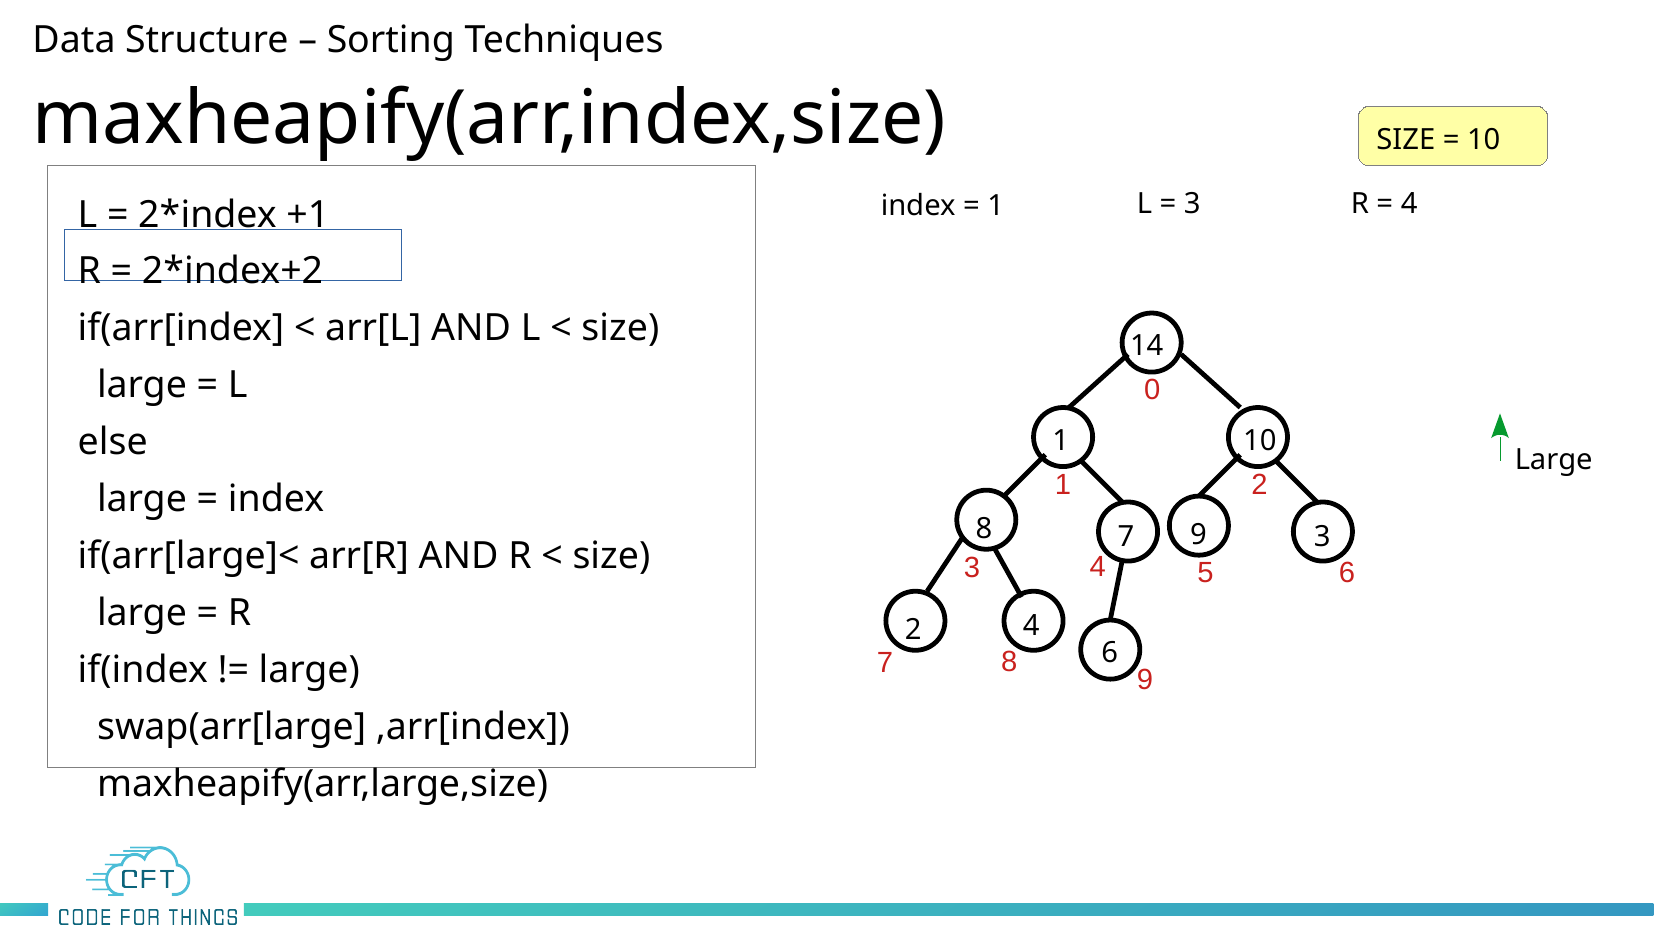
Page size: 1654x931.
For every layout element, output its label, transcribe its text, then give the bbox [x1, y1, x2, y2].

text_box [956, 506, 960, 534]
text_box [1080, 632, 1086, 667]
text_box 1 [1039, 460, 1086, 509]
text_box [1151, 512, 1158, 551]
text_box [1358, 106, 1548, 166]
text_box [893, 591, 938, 601]
text_box 5 [1182, 548, 1229, 597]
text_box 1 [1037, 411, 1105, 461]
text_box 6 [1086, 624, 1135, 674]
text_box [1244, 407, 1272, 411]
text_box [1306, 501, 1340, 507]
text_box 3 [949, 543, 955, 552]
text_box [1169, 508, 1175, 543]
text_box [172, 733, 182, 737]
text_box [1135, 633, 1140, 666]
text_box [1307, 557, 1324, 562]
text_box [939, 602, 946, 639]
text_box [1224, 510, 1229, 542]
text_box [1121, 557, 1144, 562]
text_box 4 [1074, 542, 1121, 591]
picture [59, 846, 237, 925]
text_box [1010, 502, 1016, 538]
text_box 2 [890, 601, 939, 651]
text_box [964, 490, 1009, 500]
text_box [1348, 515, 1353, 548]
text_box SIZE = 10 [1361, 110, 1542, 160]
text_box [1033, 647, 1048, 651]
text_box R = 4 [1300, 175, 1457, 225]
text_box 7 [1102, 507, 1151, 557]
text_box L = 3 [1086, 175, 1239, 225]
text_box 9 [1122, 655, 1168, 704]
text_box [1057, 602, 1064, 639]
text_box [1003, 605, 1008, 636]
text_box [1098, 517, 1102, 542]
text_box 7 [862, 638, 909, 686]
text_box [1049, 407, 1077, 411]
text_box 8 [986, 638, 1033, 686]
text_box [1136, 312, 1167, 317]
text_box [1093, 674, 1127, 680]
text_box index = 1 [830, 177, 1075, 227]
text_box 14 [1107, 317, 1184, 367]
text_box [1111, 501, 1145, 507]
text_box 4 [1008, 597, 1057, 647]
text_box 6 [1324, 548, 1371, 597]
text_box [1293, 514, 1299, 549]
text_box 0 [1129, 365, 1176, 414]
title Data Structure – Sorting Techniques maxheapify(arr,index,size) [32, 12, 1184, 166]
text_box [47, 166, 756, 768]
text_box [885, 605, 890, 636]
text_box 8 [960, 500, 1010, 550]
text_box 10 [1228, 411, 1296, 461]
text_box [315, 733, 325, 737]
text_box 3 [1299, 507, 1348, 557]
text_box 2 [1236, 460, 1283, 509]
text_box [489, 733, 499, 737]
text_box [1095, 620, 1126, 624]
text_box [1033, 423, 1037, 451]
text_box Large [1464, 431, 1622, 481]
text_box [1176, 496, 1221, 506]
text_box L = 2*index +1 R = 2*index+2 if(arr[index] < arr[L] AND L < size) large = L else large = index if(arr[large]< arr[R] AND R < size) large = R if(index != large) swap(arr[large] ,arr[index]) maxheapify(arr,large,size) [53, 179, 756, 733]
text_box 9 [1175, 506, 1224, 556]
text_box 3 [949, 543, 996, 592]
text_box [1023, 591, 1052, 597]
